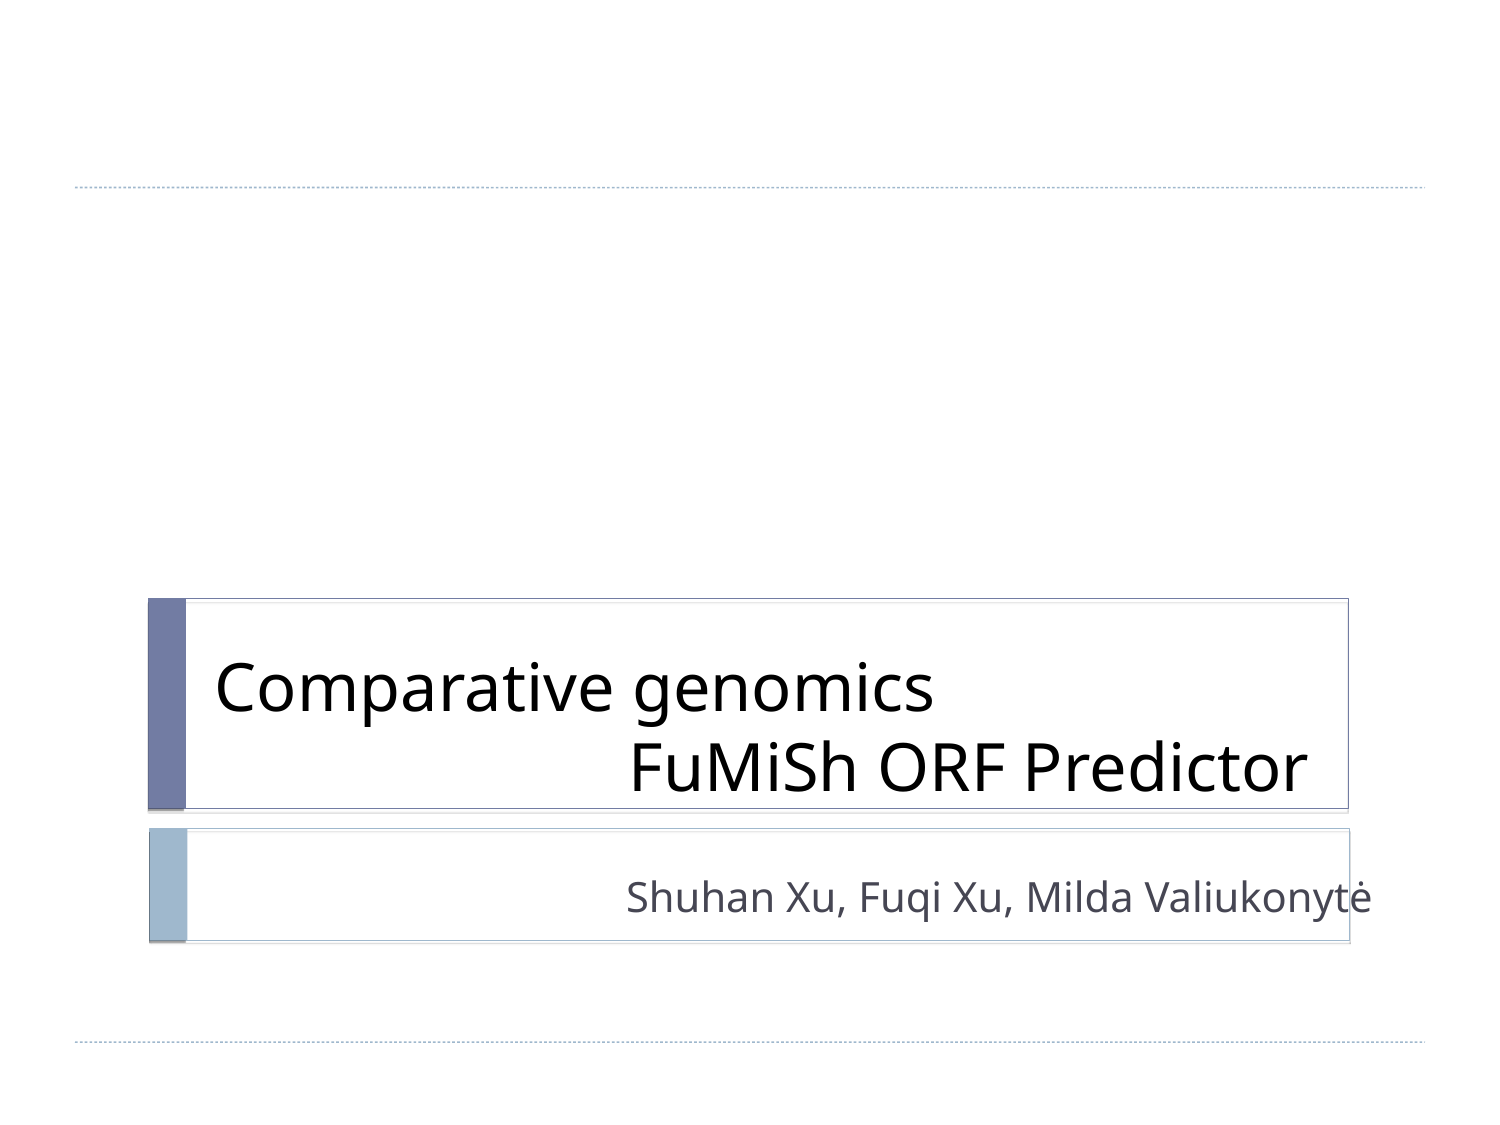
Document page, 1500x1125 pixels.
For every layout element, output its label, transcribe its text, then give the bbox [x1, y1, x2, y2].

text_box Shuhan Xu, Fuqi Xu, Milda Valiukonytė [337, 863, 1388, 987]
text_box Comparative genomics FuMiSh ORF Predictor [200, 637, 1325, 800]
